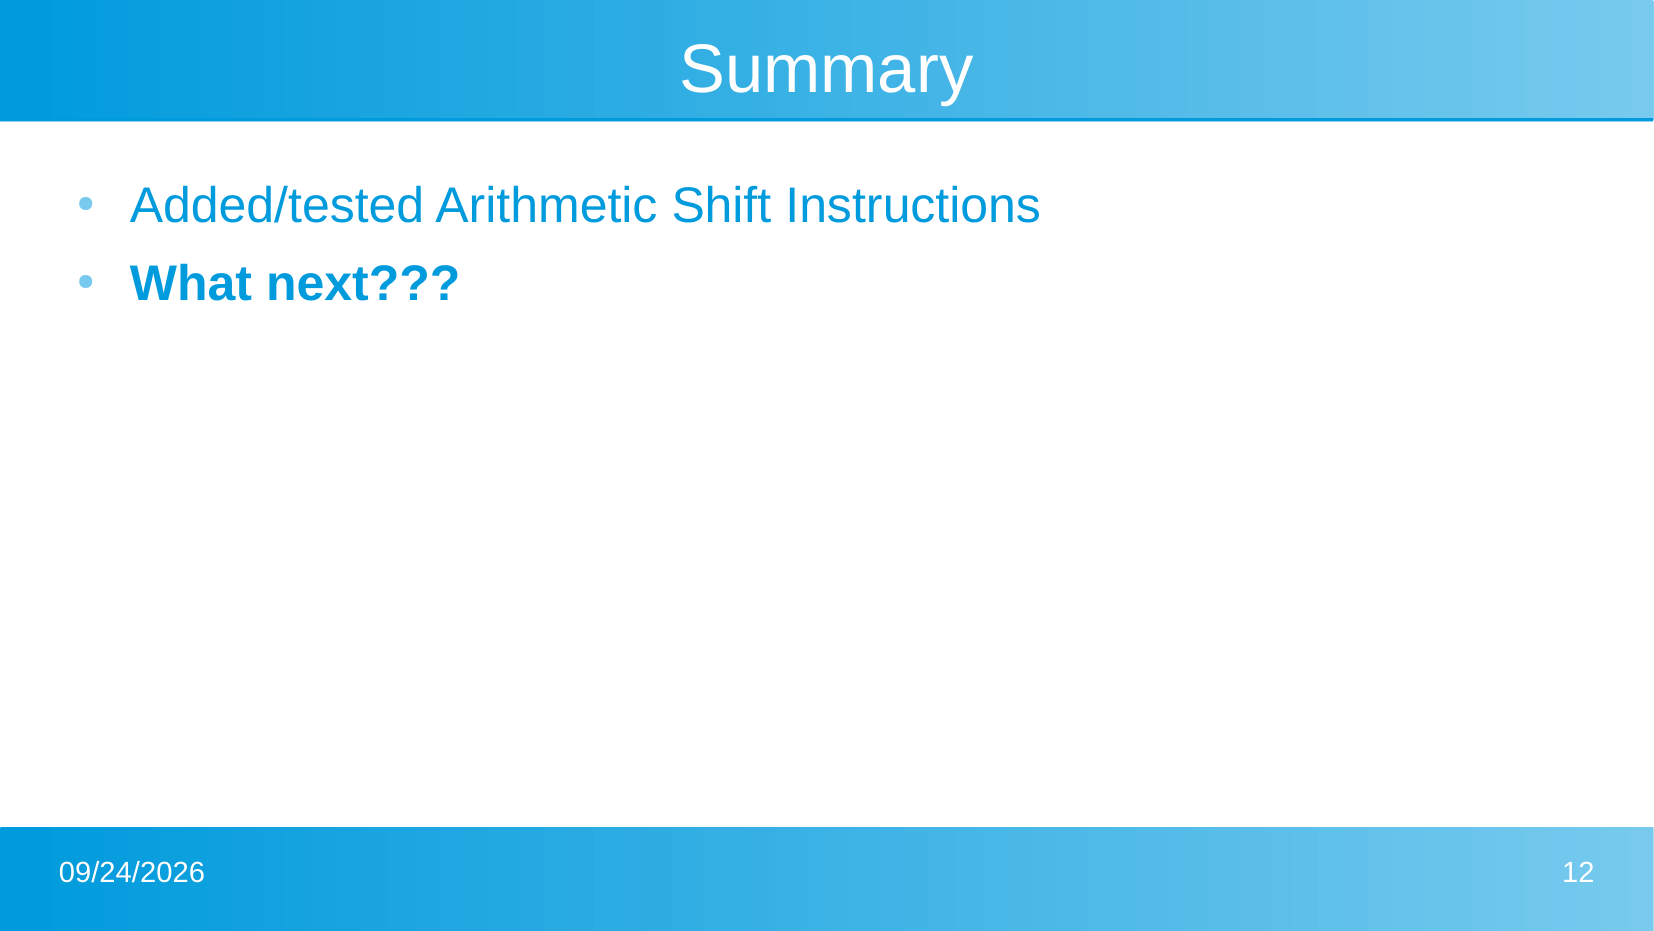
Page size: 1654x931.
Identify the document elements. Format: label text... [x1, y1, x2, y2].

list Added/tested Arithmetic Shift Instructions What next??? [59, 177, 1595, 768]
title Summary [59, 29, 1595, 108]
